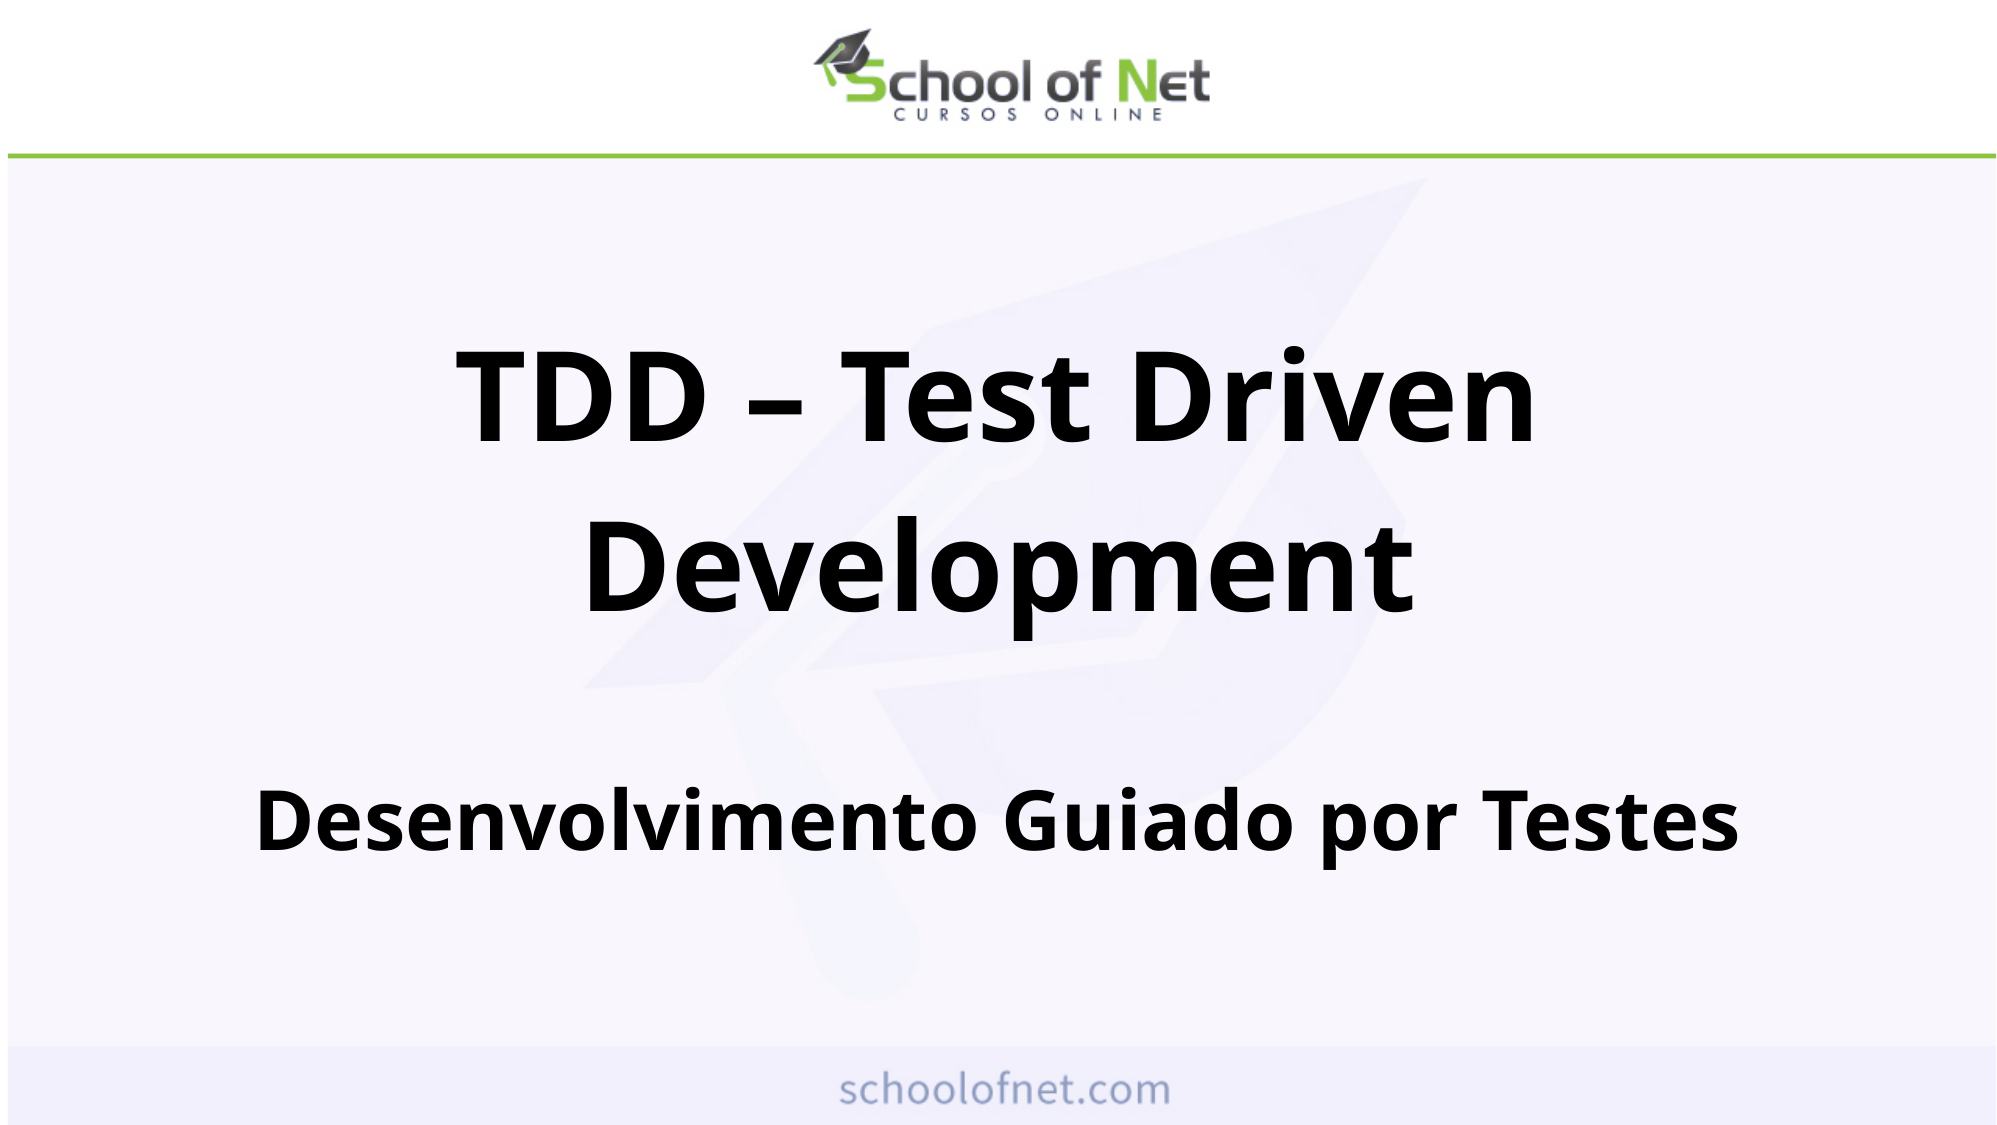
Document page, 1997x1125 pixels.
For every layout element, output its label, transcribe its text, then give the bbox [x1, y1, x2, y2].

picture [7, 5, 1997, 1125]
title TDD – Test Driven Development Desenvolvimento Guiado por Testes [99, 413, 1897, 770]
